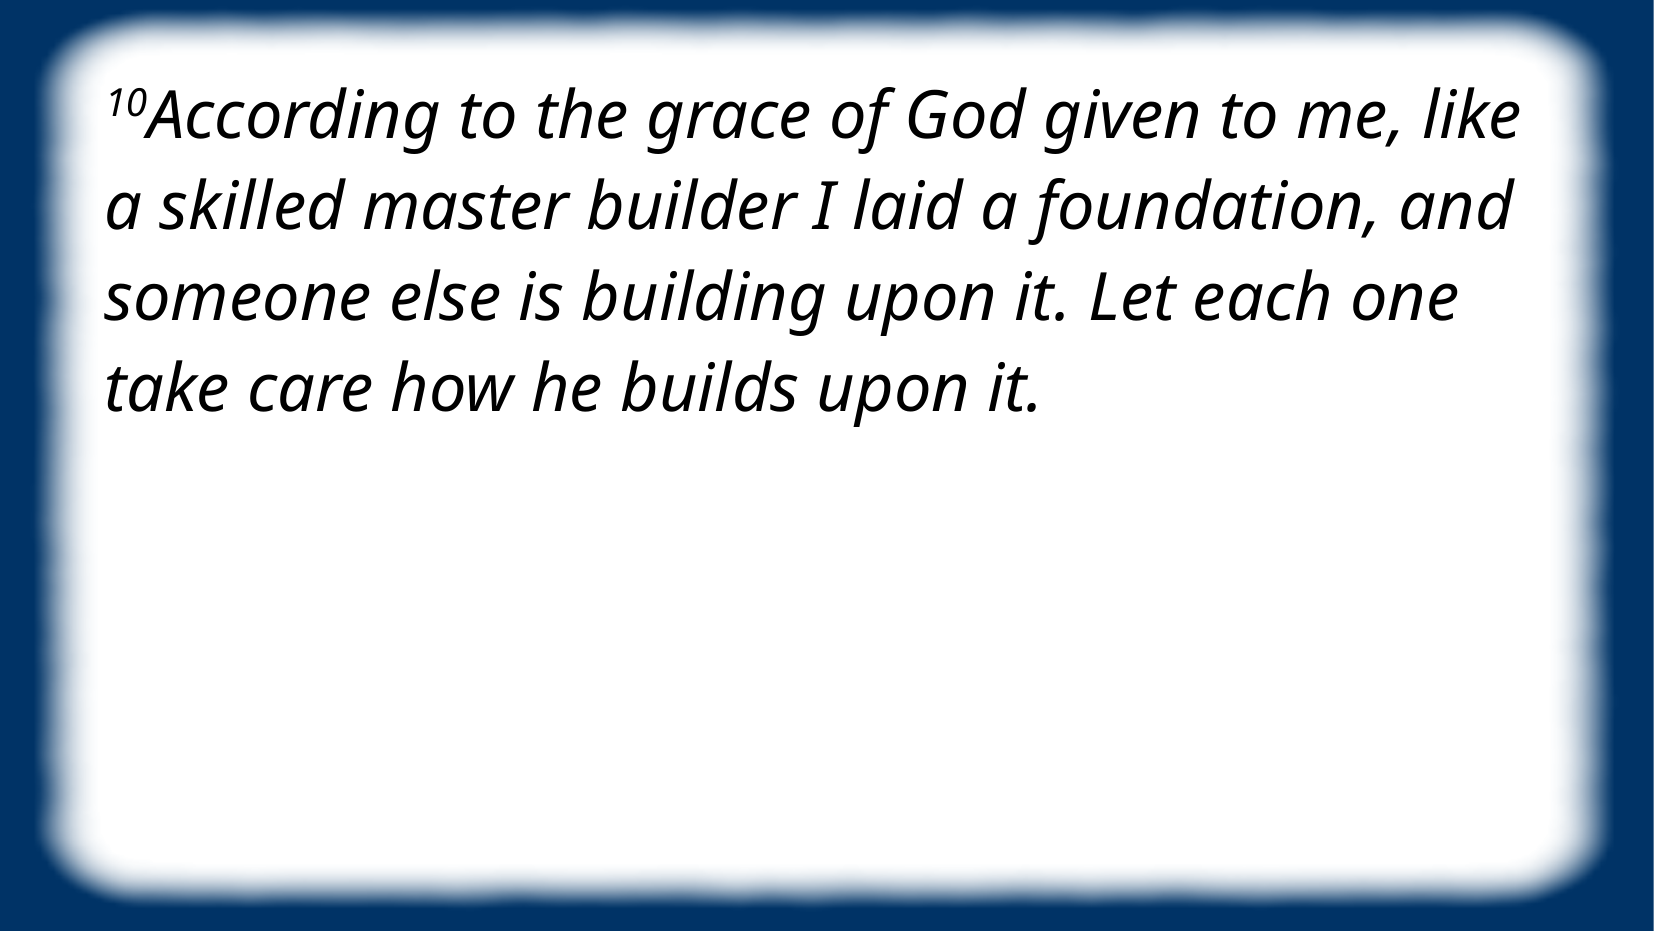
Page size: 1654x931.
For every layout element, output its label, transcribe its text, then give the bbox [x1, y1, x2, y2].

picture [0, 0, 1654, 931]
text_box 10According to the grace of God given to me, like a skilled master builder I laid a foundation, and someone else is building upon it. Let each one take care how he builds upon it. [90, 60, 1561, 430]
